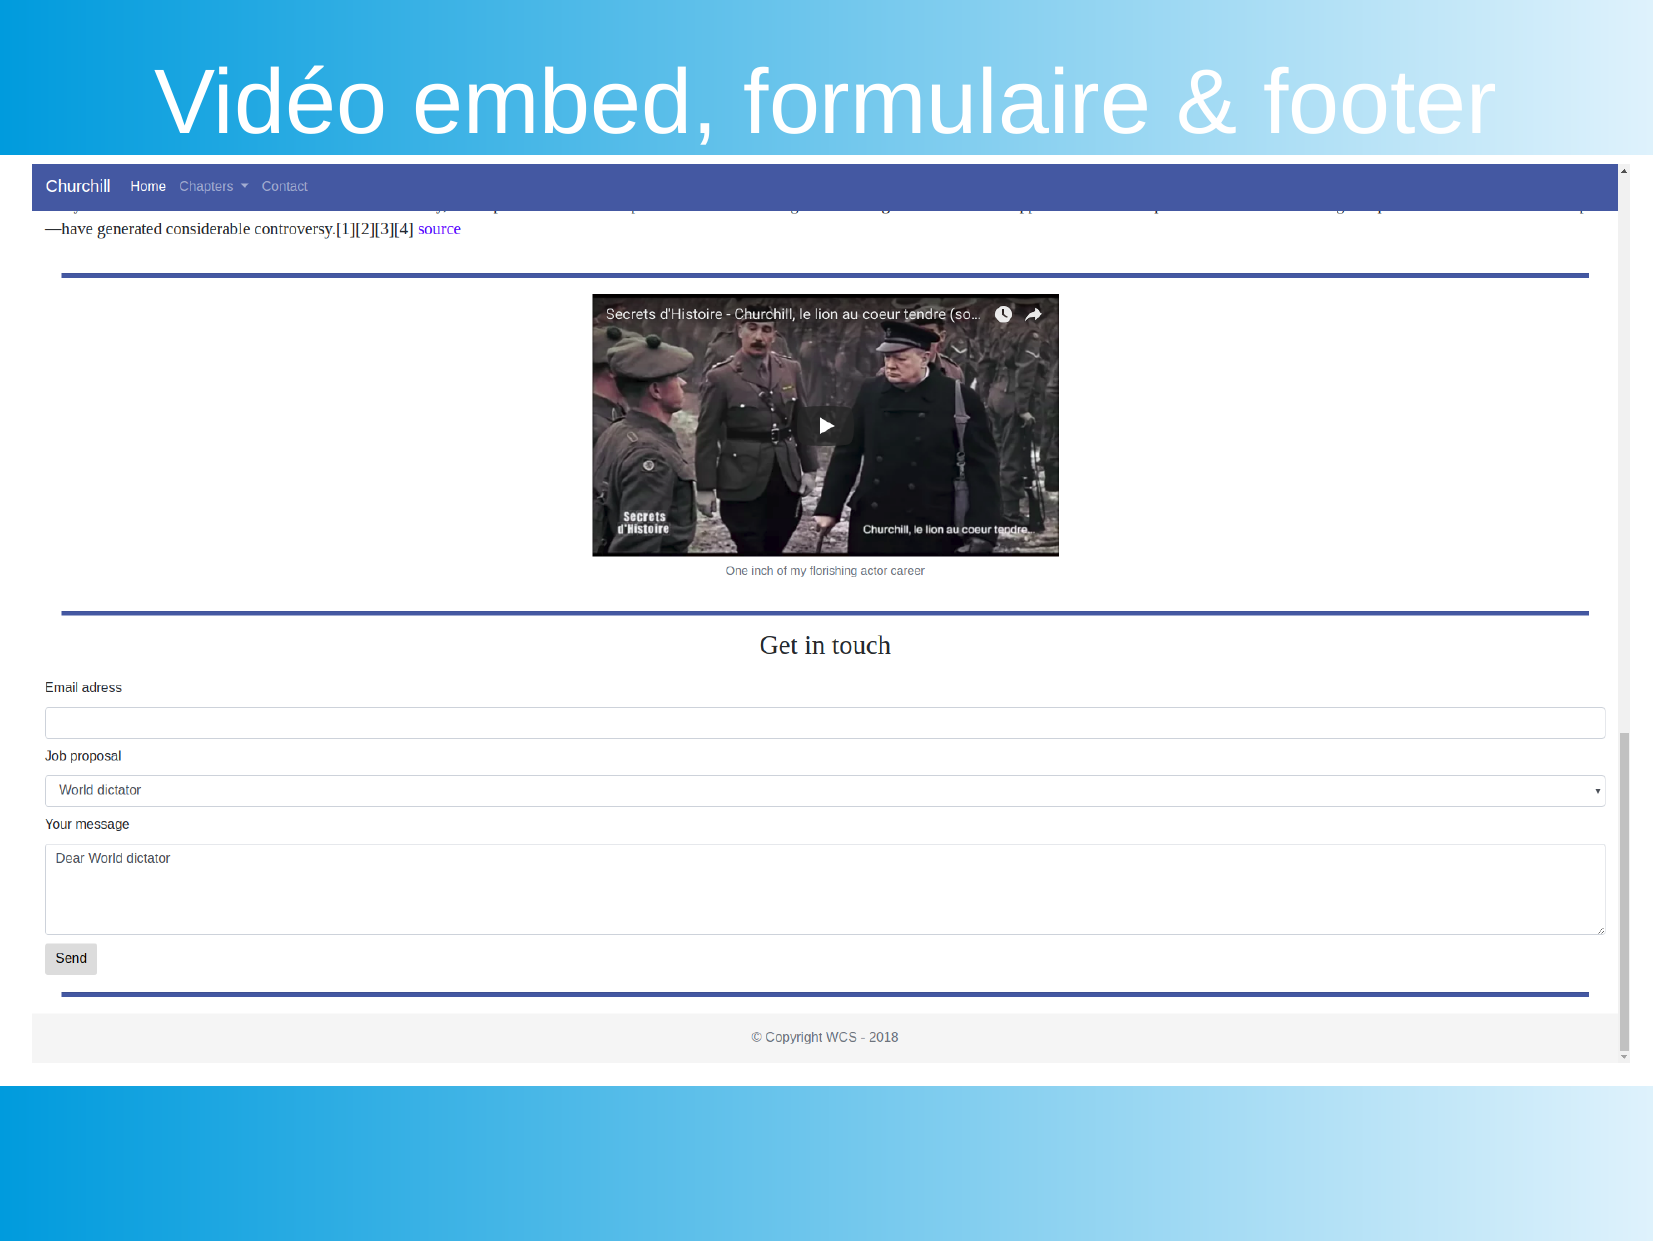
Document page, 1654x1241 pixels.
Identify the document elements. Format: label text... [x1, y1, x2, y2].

title Vidéo embed, formulaire & footer [82, 49, 1571, 155]
picture [32, 164, 1630, 1063]
